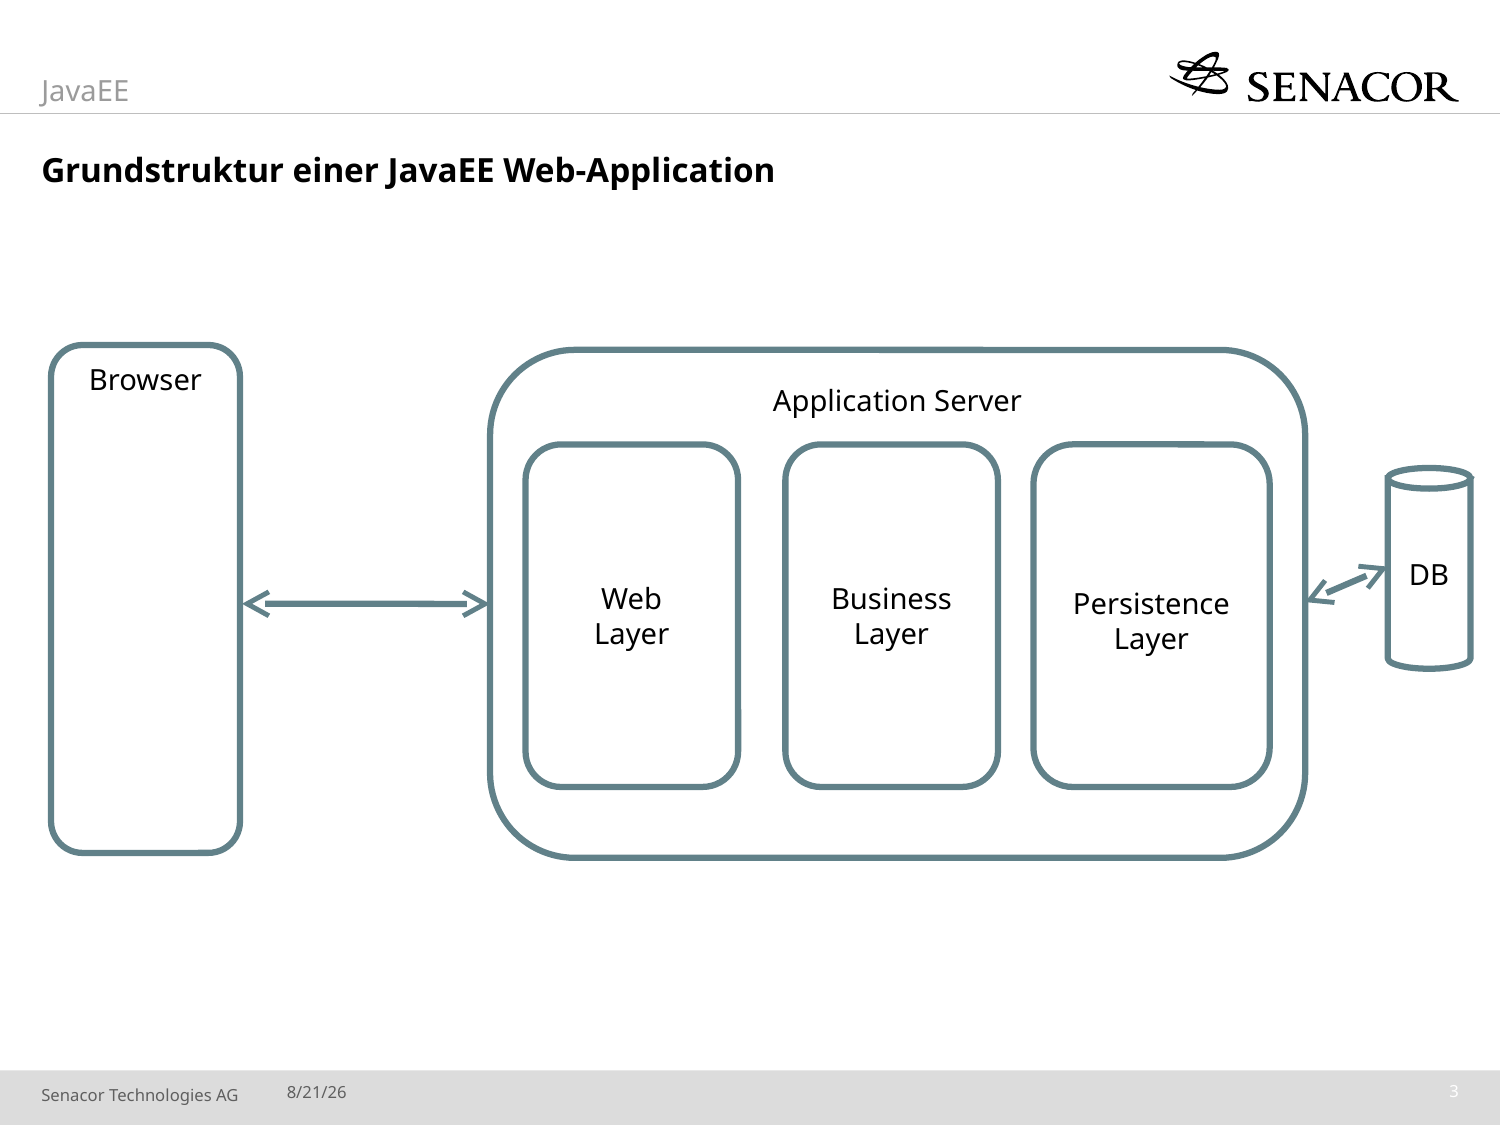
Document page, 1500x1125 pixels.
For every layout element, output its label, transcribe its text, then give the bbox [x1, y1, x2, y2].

title Grundstruktur einer JavaEE Web-Application [41, 149, 1459, 232]
text_box Application Server [490, 349, 1306, 858]
text_box Web Layer [525, 444, 739, 787]
text_box DB [1387, 467, 1471, 669]
list JavaEE [41, 42, 1164, 114]
text_box Persistence Layer [1033, 444, 1270, 787]
slide_number 3/10/14 [286, 1070, 408, 1125]
text_box Browser [51, 345, 241, 853]
text_box Business Layer [785, 444, 998, 787]
slide_number 8 [1352, 1070, 1459, 1125]
